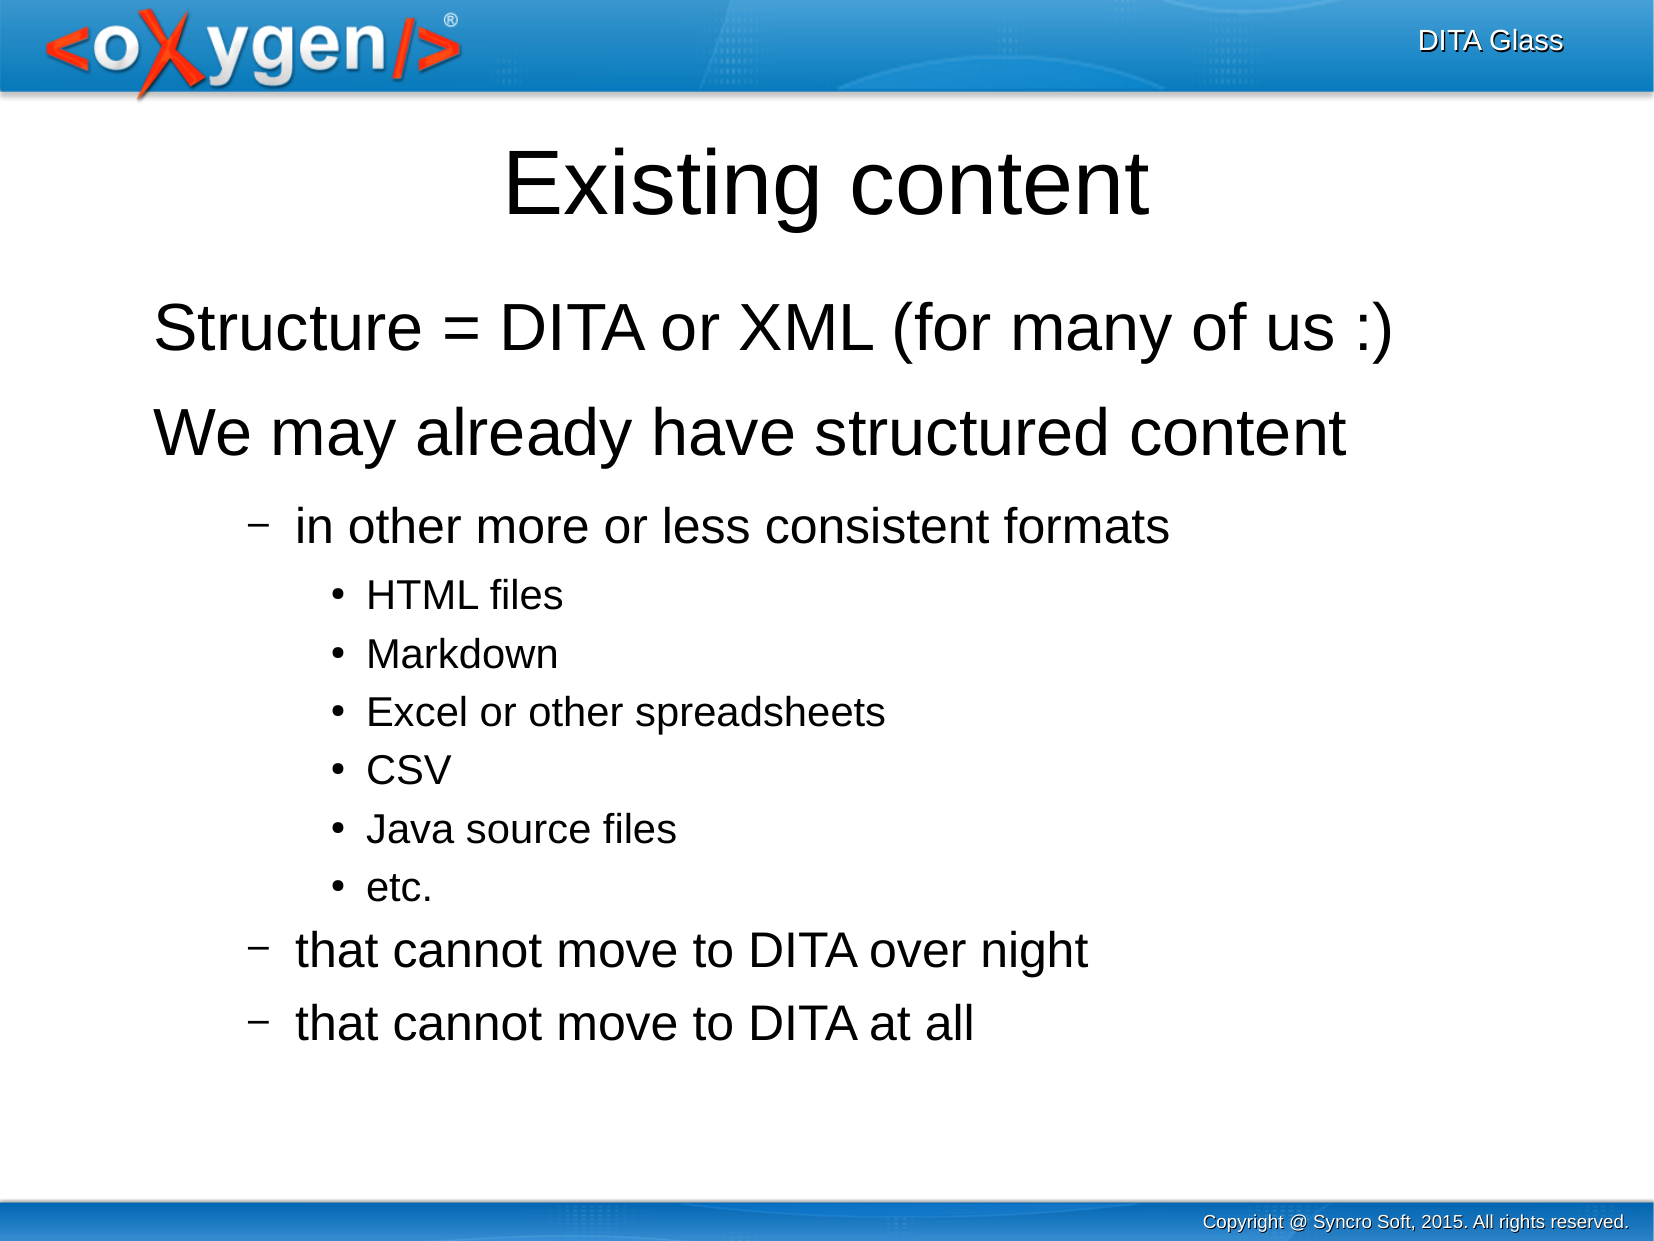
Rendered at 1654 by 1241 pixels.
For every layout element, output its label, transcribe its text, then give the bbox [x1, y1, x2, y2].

picture [0, 0, 1654, 109]
title Existing content [82, 78, 1571, 287]
list Structure = DITA or XML (for many of us :) We may already have structured content in other more or less consistent formats HTML files Markdown Excel or other spreadsheets CSV Java source files etc. that cannot move to DITA over night that cannot move to DITA at all [82, 290, 1571, 1054]
picture [0, 1195, 1654, 1241]
